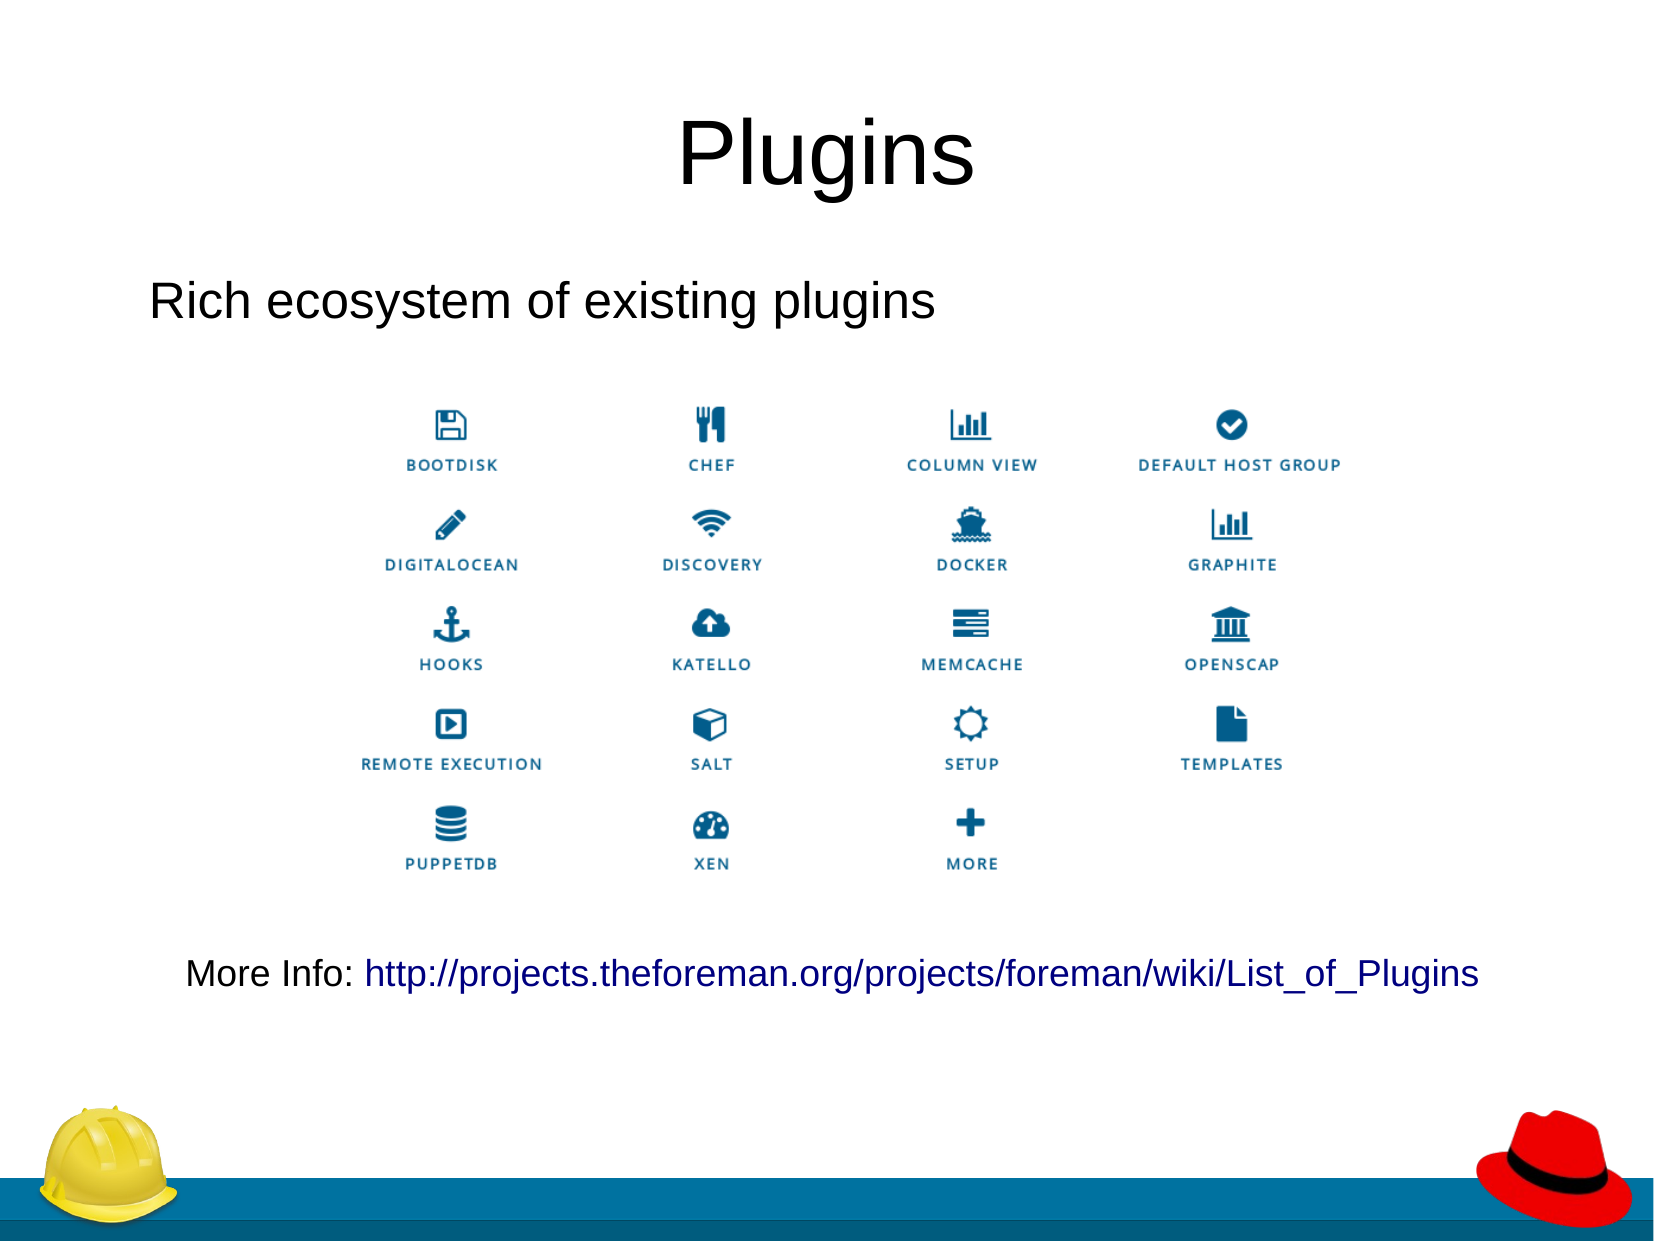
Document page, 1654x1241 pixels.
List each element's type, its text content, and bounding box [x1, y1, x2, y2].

text_box More Info: http://projects.theforeman.org/projects/foreman/wiki/List_of_Plugins [129, 944, 1536, 1086]
text_box Rich ecosystem of existing plugins [94, 271, 972, 362]
picture [329, 389, 1359, 904]
picture [23, 1086, 189, 1227]
title Plugins [82, 49, 1571, 257]
picture [1476, 1110, 1633, 1227]
